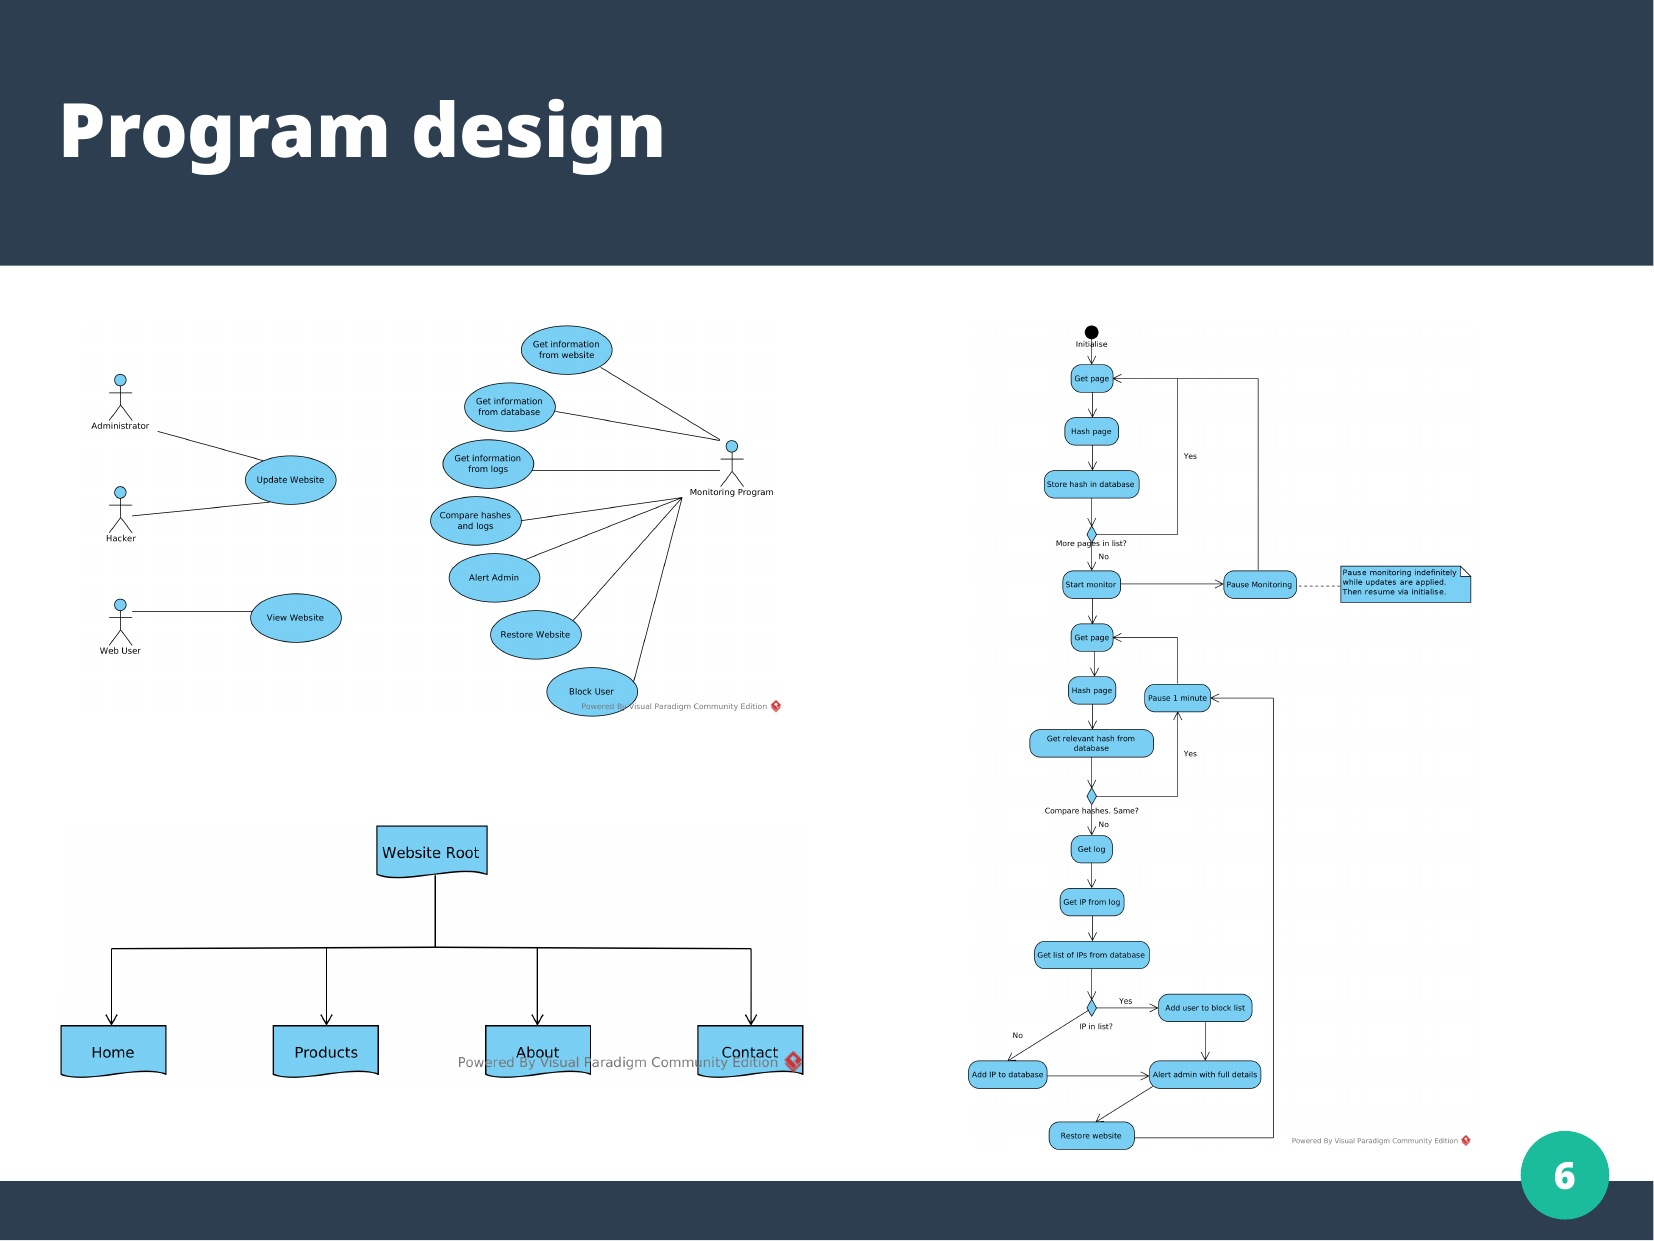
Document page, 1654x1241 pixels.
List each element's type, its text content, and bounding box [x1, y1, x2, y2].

picture [82, 324, 785, 720]
picture [58, 823, 809, 1084]
picture [967, 324, 1474, 1152]
title Program design [59, 49, 1595, 207]
